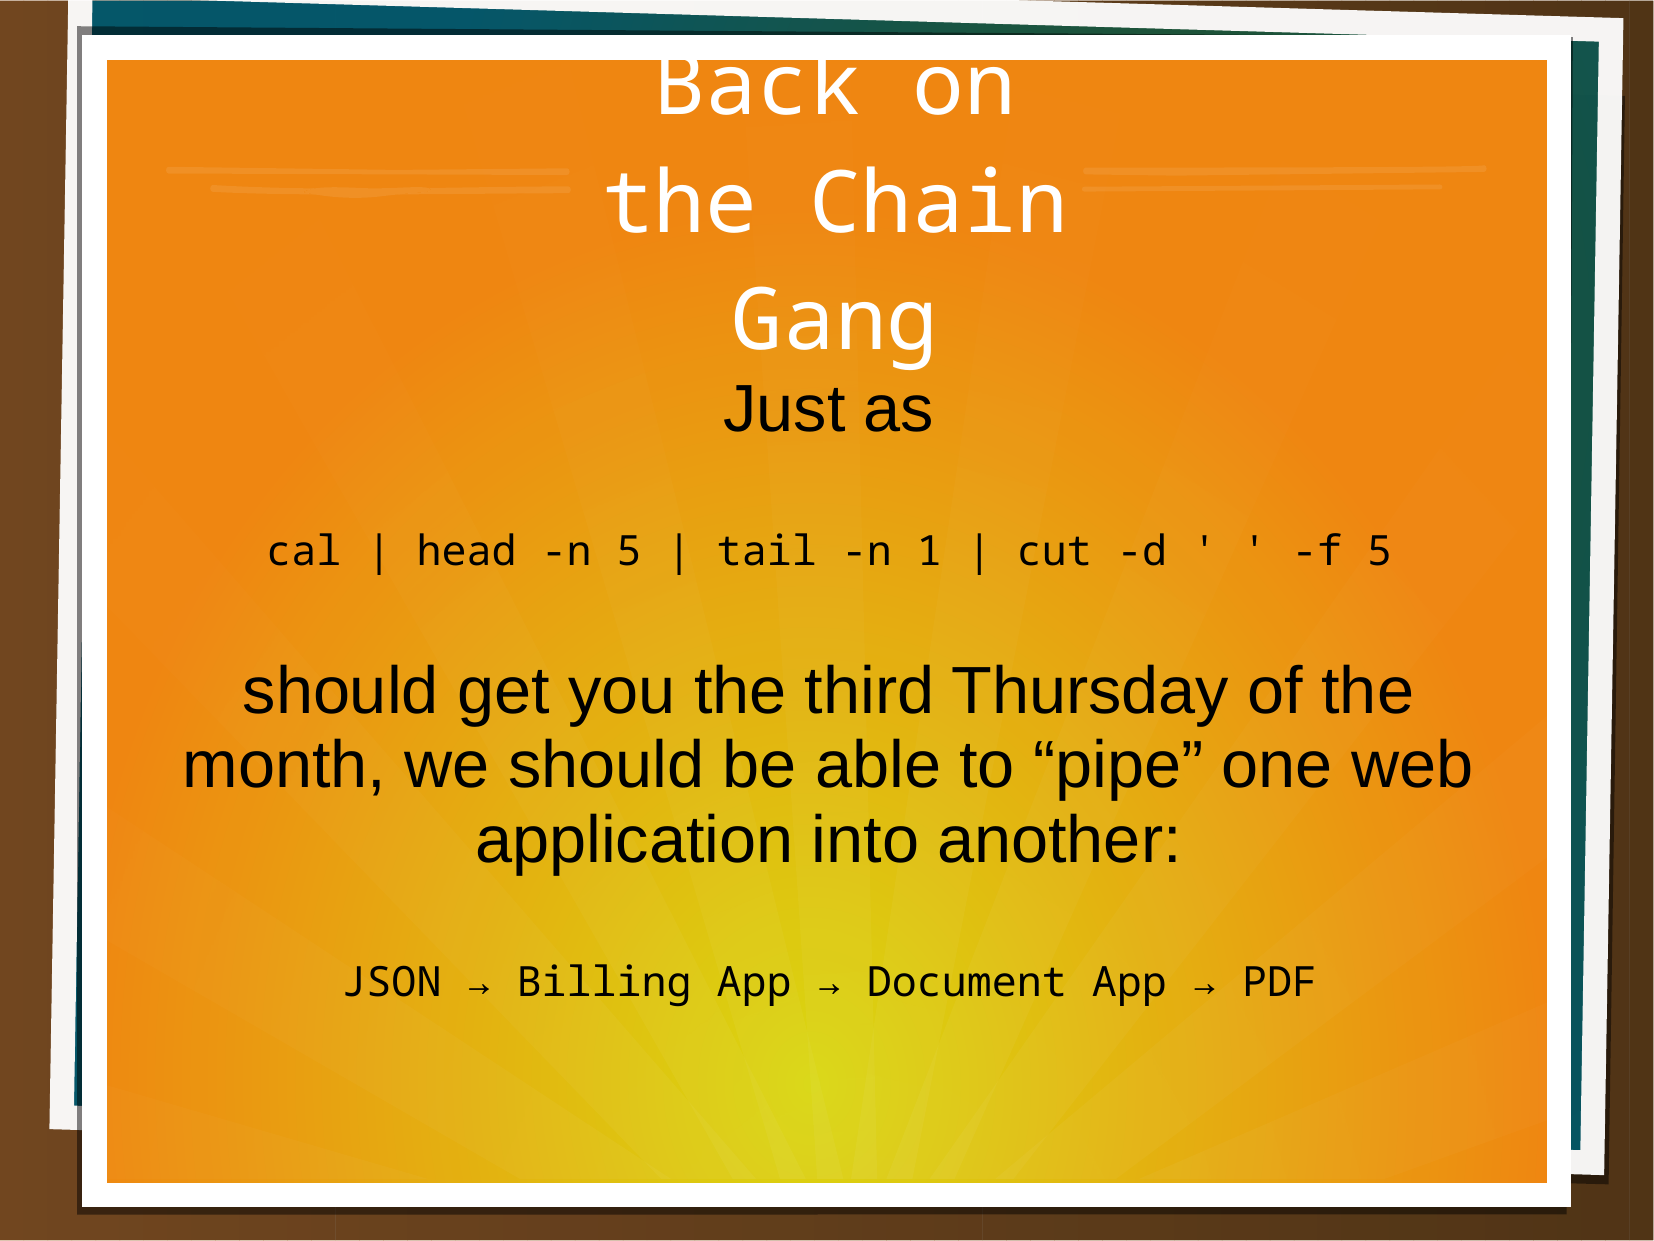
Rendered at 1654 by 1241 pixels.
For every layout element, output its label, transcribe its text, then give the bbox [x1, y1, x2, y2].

subtitle Just as cal | head -n 5 | tail -n 1 | cut -d ' ' -f 5 should get you the third Thursday of the month, we should be able to “pipe” one web application into another: JSON → Billing App → Document App → PDF [135, 315, 1523, 1141]
title Back on the Chain Gang [575, 99, 1096, 299]
